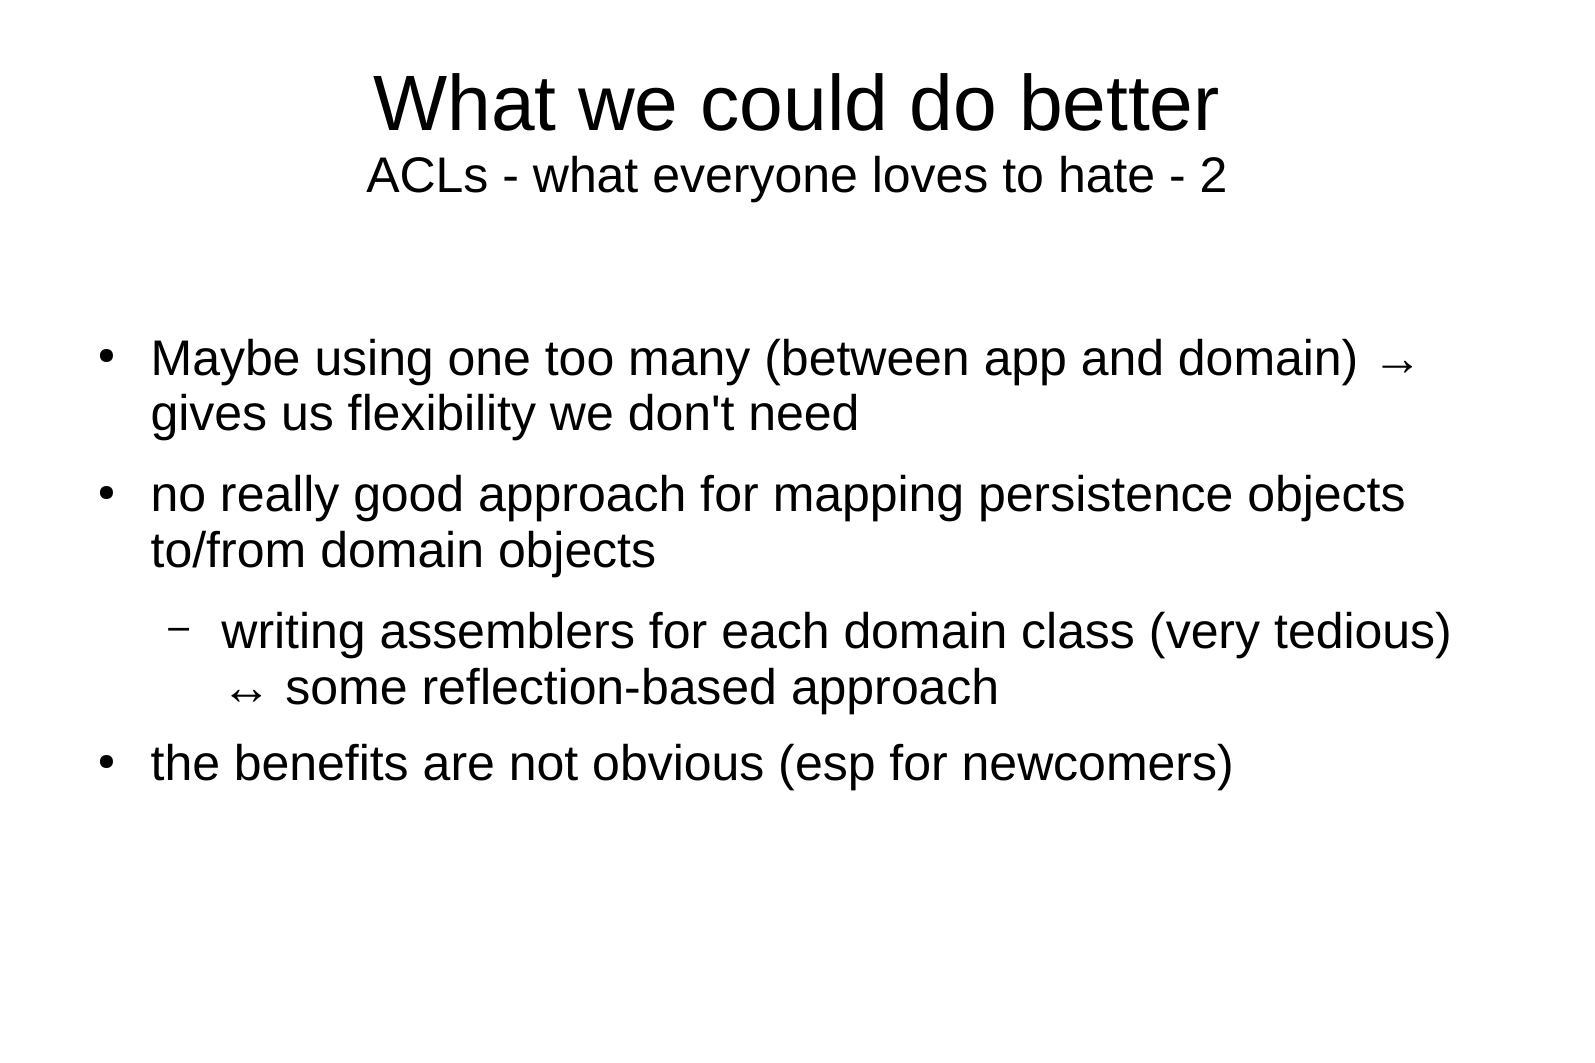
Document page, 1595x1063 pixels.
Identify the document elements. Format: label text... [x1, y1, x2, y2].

title What we could do better ACLs - what everyone loves to hate - 2 [79, 42, 1515, 220]
list Maybe using one too many (between app and domain) → gives us flexibility we don't need no really good approach for mapping persistence objects to/from domain objects writing assemblers for each domain class (very tedious) ↔ some reflection-based approach the benefits are not obvious (esp for newcomers) [79, 248, 1515, 951]
